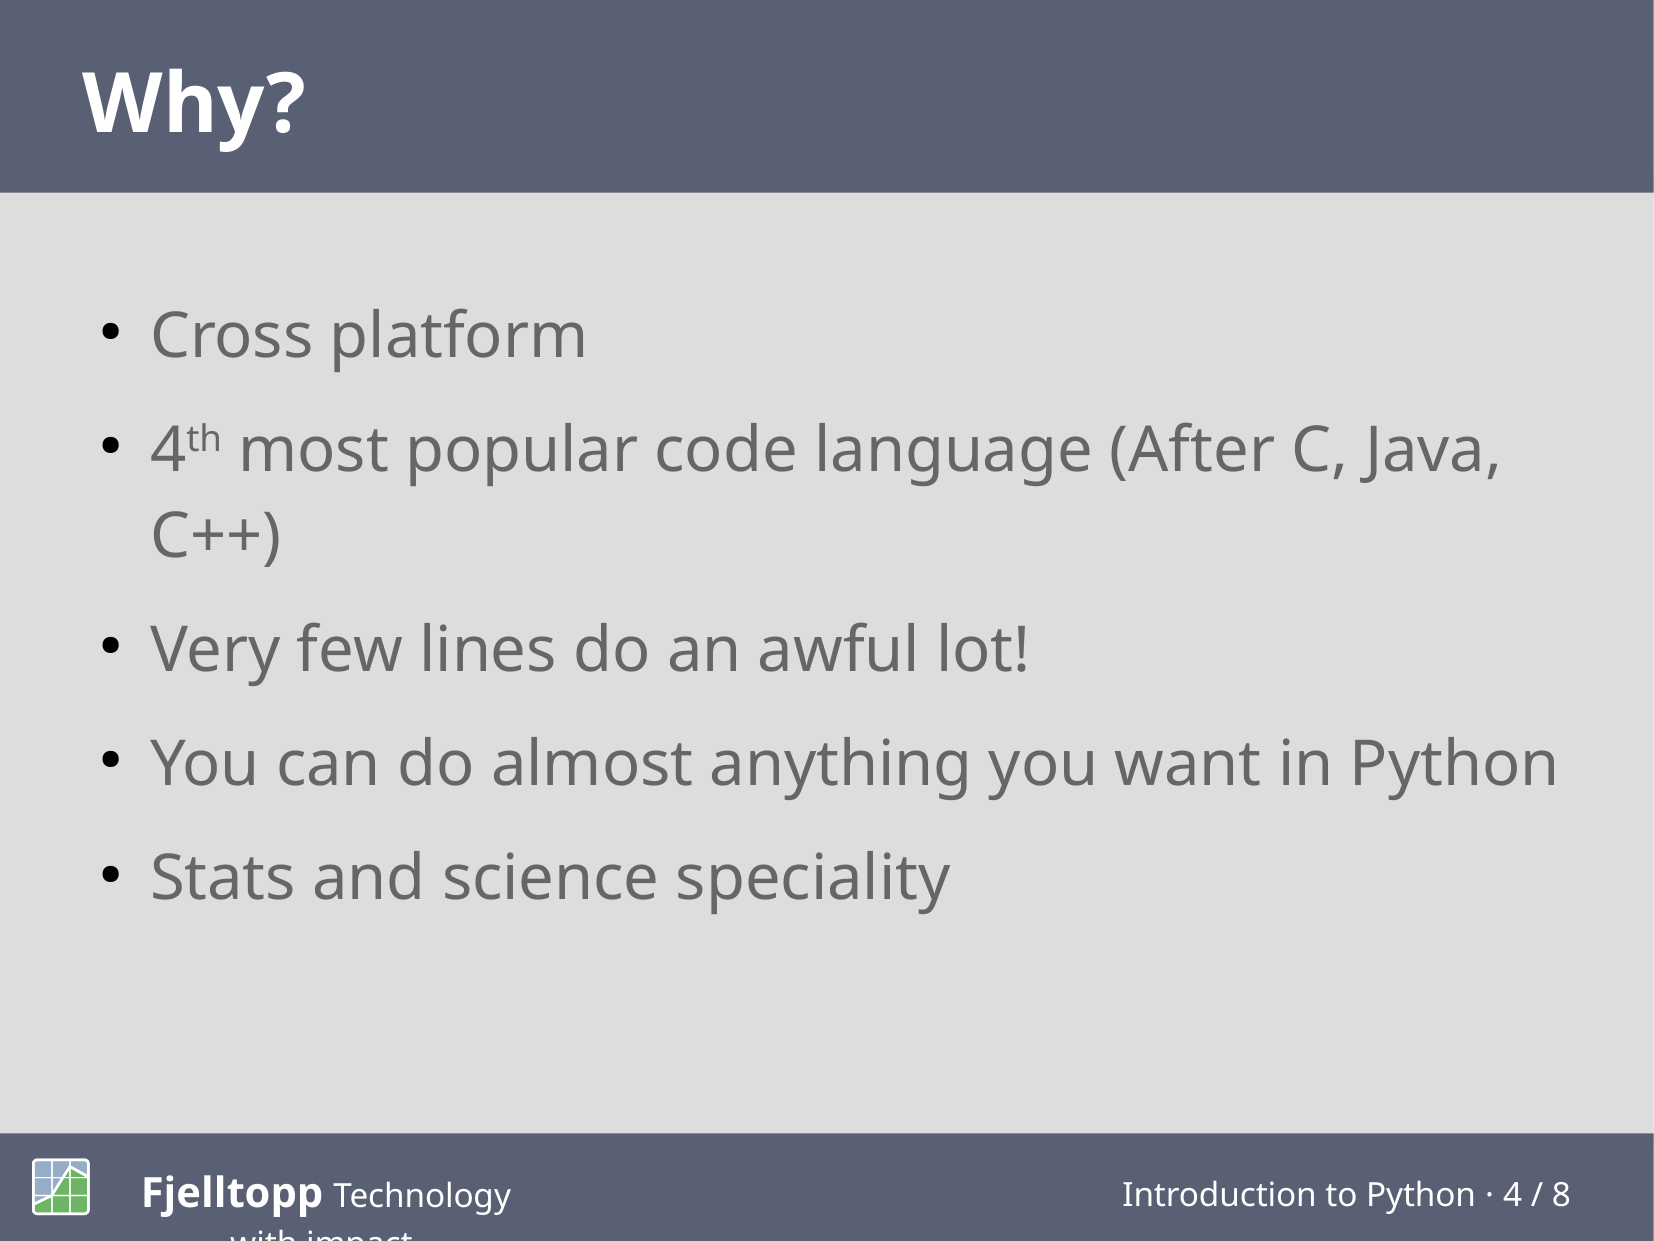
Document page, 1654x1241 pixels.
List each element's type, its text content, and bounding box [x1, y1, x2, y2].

list Cross platform 4th most popular code language (After C, Java, C++) Very few lines do an awful lot! You can do almost anything you want in Python Stats and science speciality [82, 290, 1571, 1010]
title Why? [82, 47, 1264, 152]
